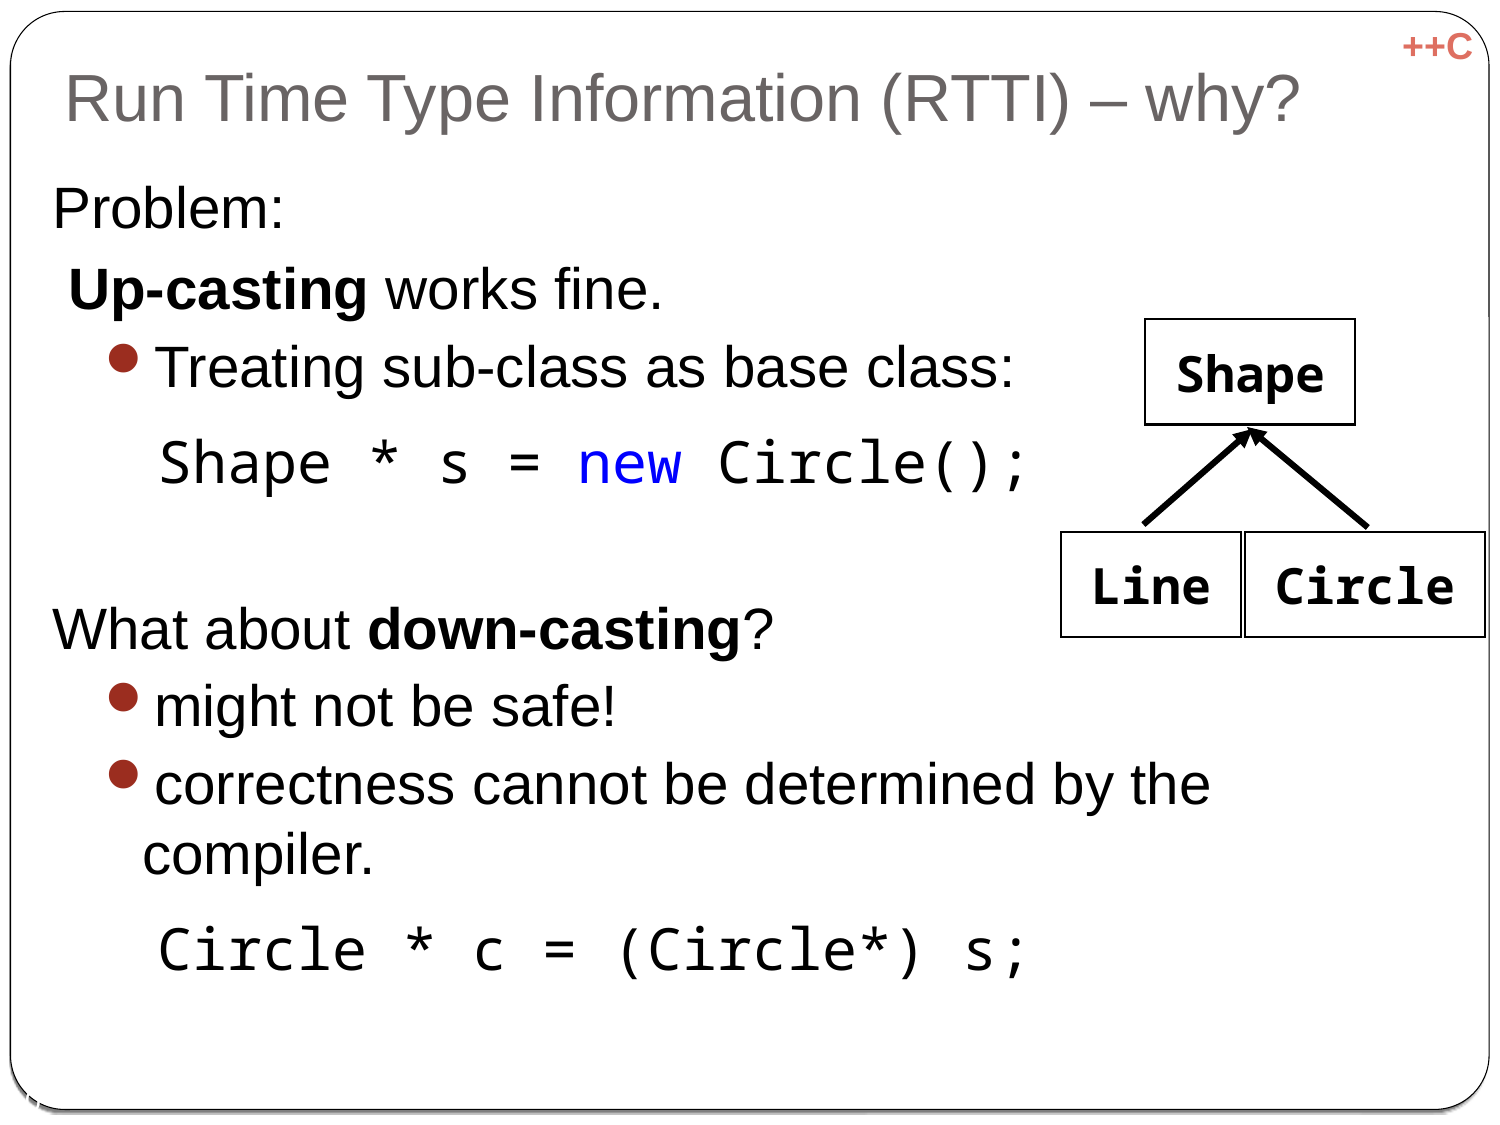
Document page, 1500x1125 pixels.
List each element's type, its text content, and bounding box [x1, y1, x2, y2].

slide_number <number> [0, 1074, 50, 1125]
title Run Time Type Information (RTTI) – why? [50, 45, 1450, 150]
text_box Circle [1245, 531, 1486, 638]
text_box Shape [1144, 319, 1355, 425]
list Problem: Up-casting works fine. Treating sub-class as base class: Shape * s = new Circle(); What about down-casting? might not be safe! correctness cannot be determined by the compiler. Circle * c = (Circle*) s; [37, 162, 1463, 1088]
text_box Line [1061, 531, 1242, 638]
